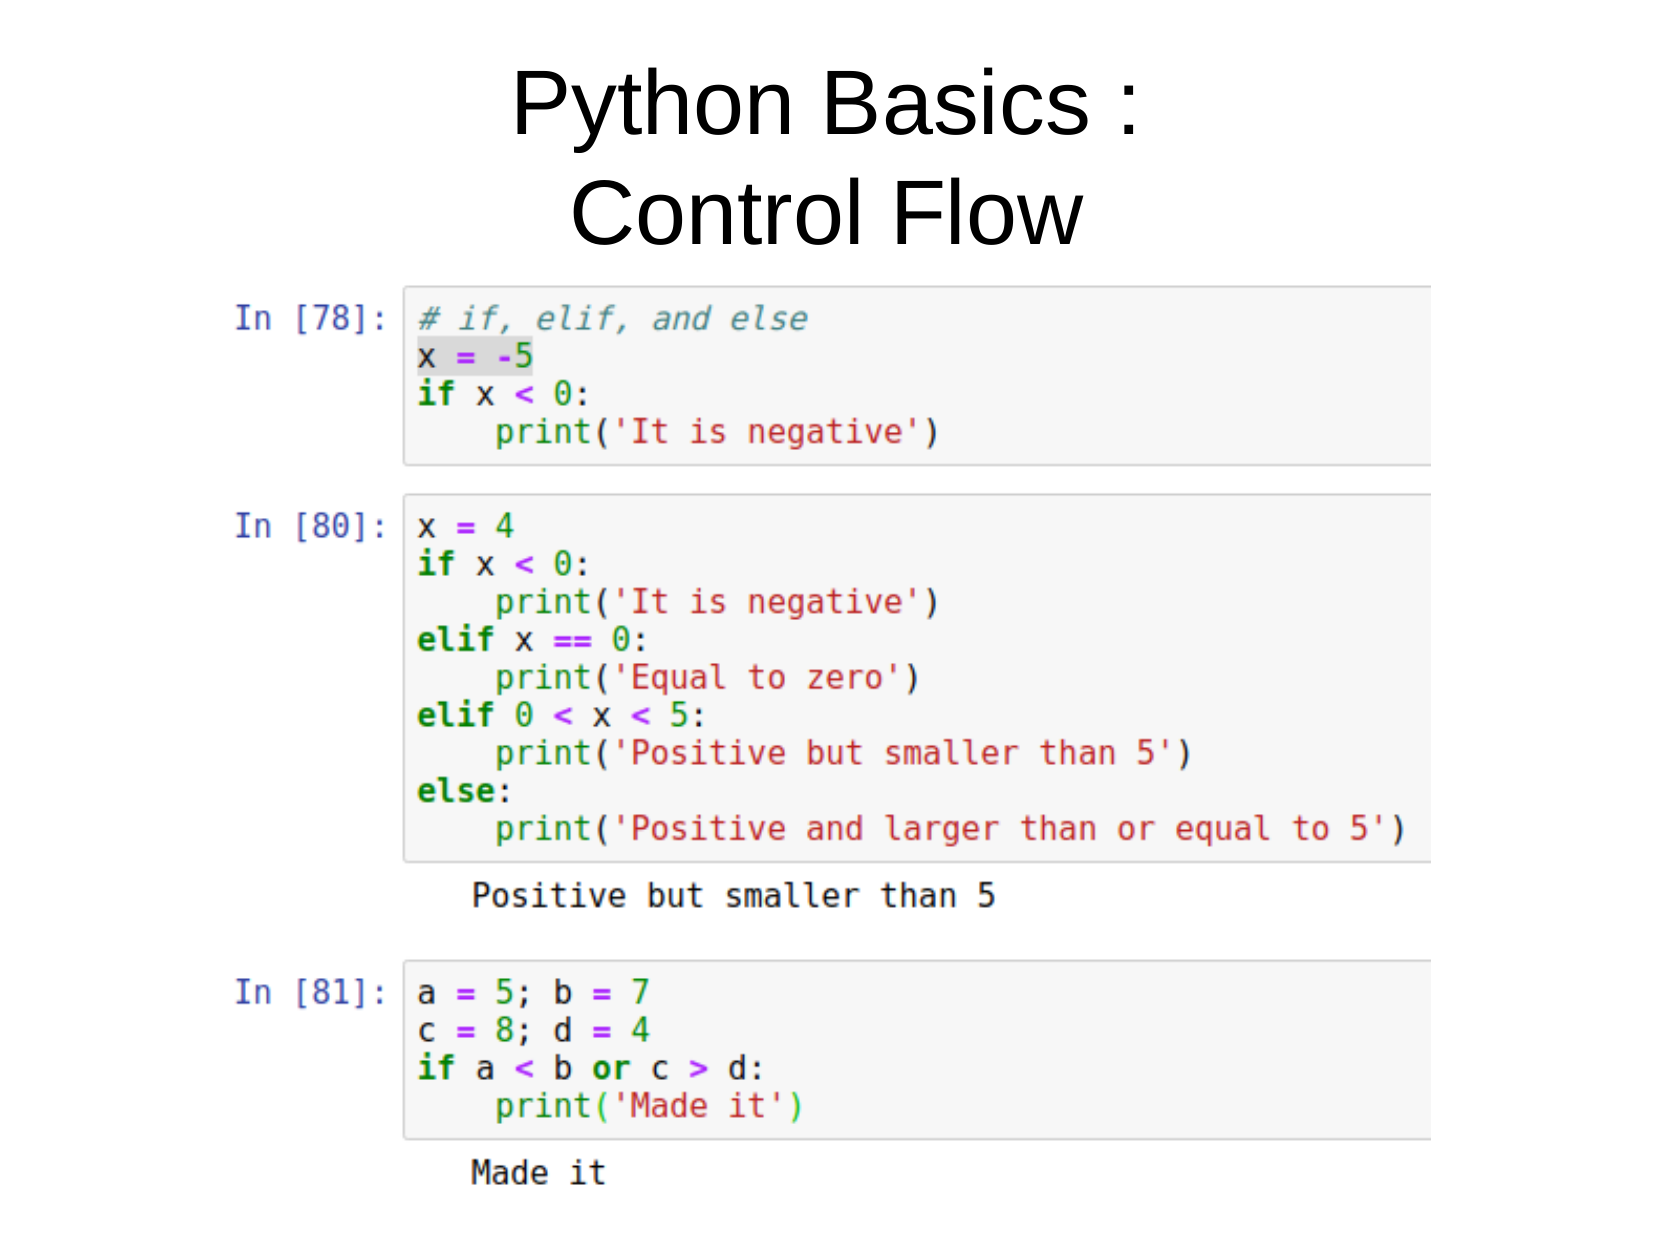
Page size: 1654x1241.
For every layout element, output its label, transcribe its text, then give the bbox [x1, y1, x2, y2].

text_box Python Basics : Control Flow [82, 49, 1571, 257]
picture [225, 284, 1431, 1208]
